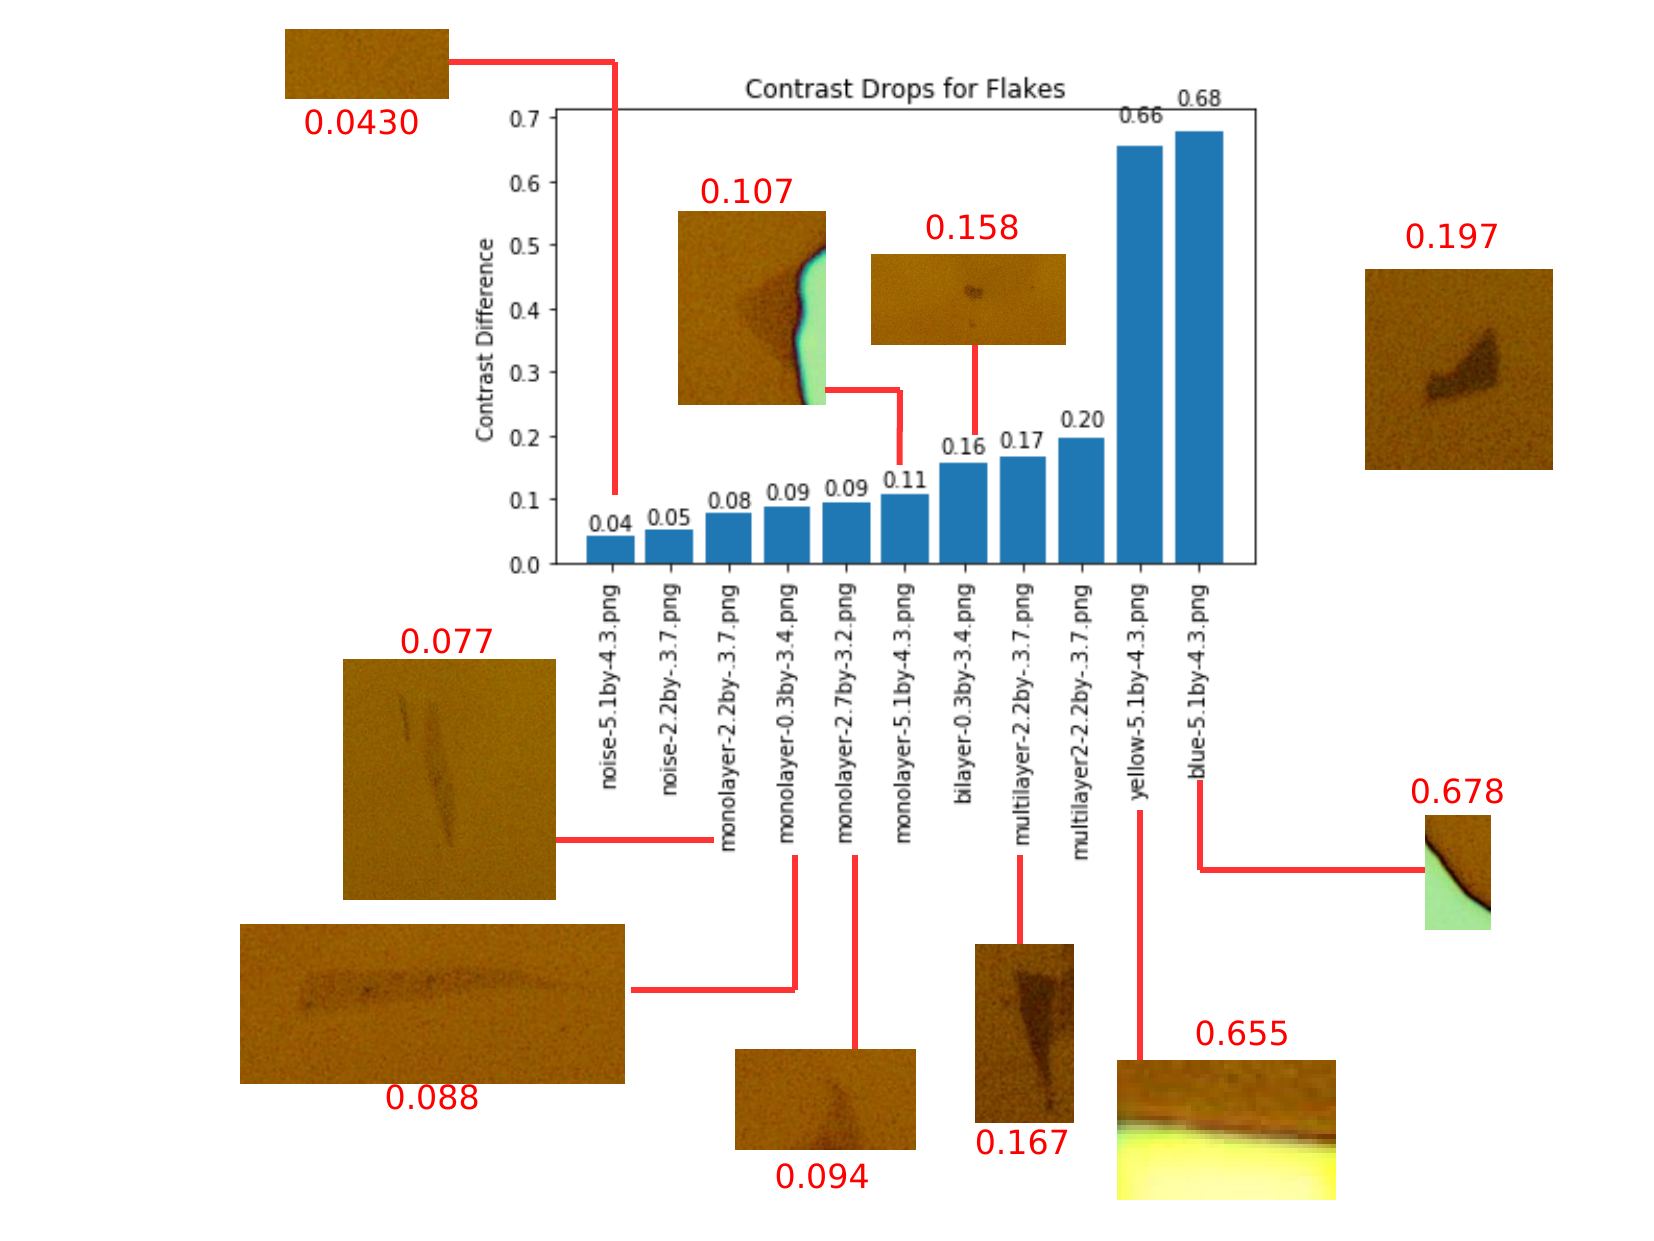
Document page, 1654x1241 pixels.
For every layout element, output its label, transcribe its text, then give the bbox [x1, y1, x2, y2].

picture [1365, 269, 1553, 470]
text_box 0.167 [960, 1116, 1086, 1171]
picture [1117, 1060, 1336, 1201]
text_box 0.655 [1179, 1007, 1306, 1061]
text_box 0.107 [684, 165, 811, 219]
text_box 0.197 [1389, 210, 1516, 264]
text_box 0.088 [369, 1071, 496, 1126]
text_box 0.158 [909, 201, 1036, 256]
picture [735, 1049, 916, 1150]
picture [1425, 819, 1491, 931]
picture [240, 924, 625, 1084]
picture [285, 29, 449, 99]
picture [975, 944, 1074, 1116]
text_box 0.678 [1395, 765, 1521, 819]
text_box 0.094 [759, 1149, 886, 1204]
text_box 0.0430 [288, 96, 436, 151]
text_box 0.077 [384, 615, 511, 669]
picture [343, 63, 1276, 901]
